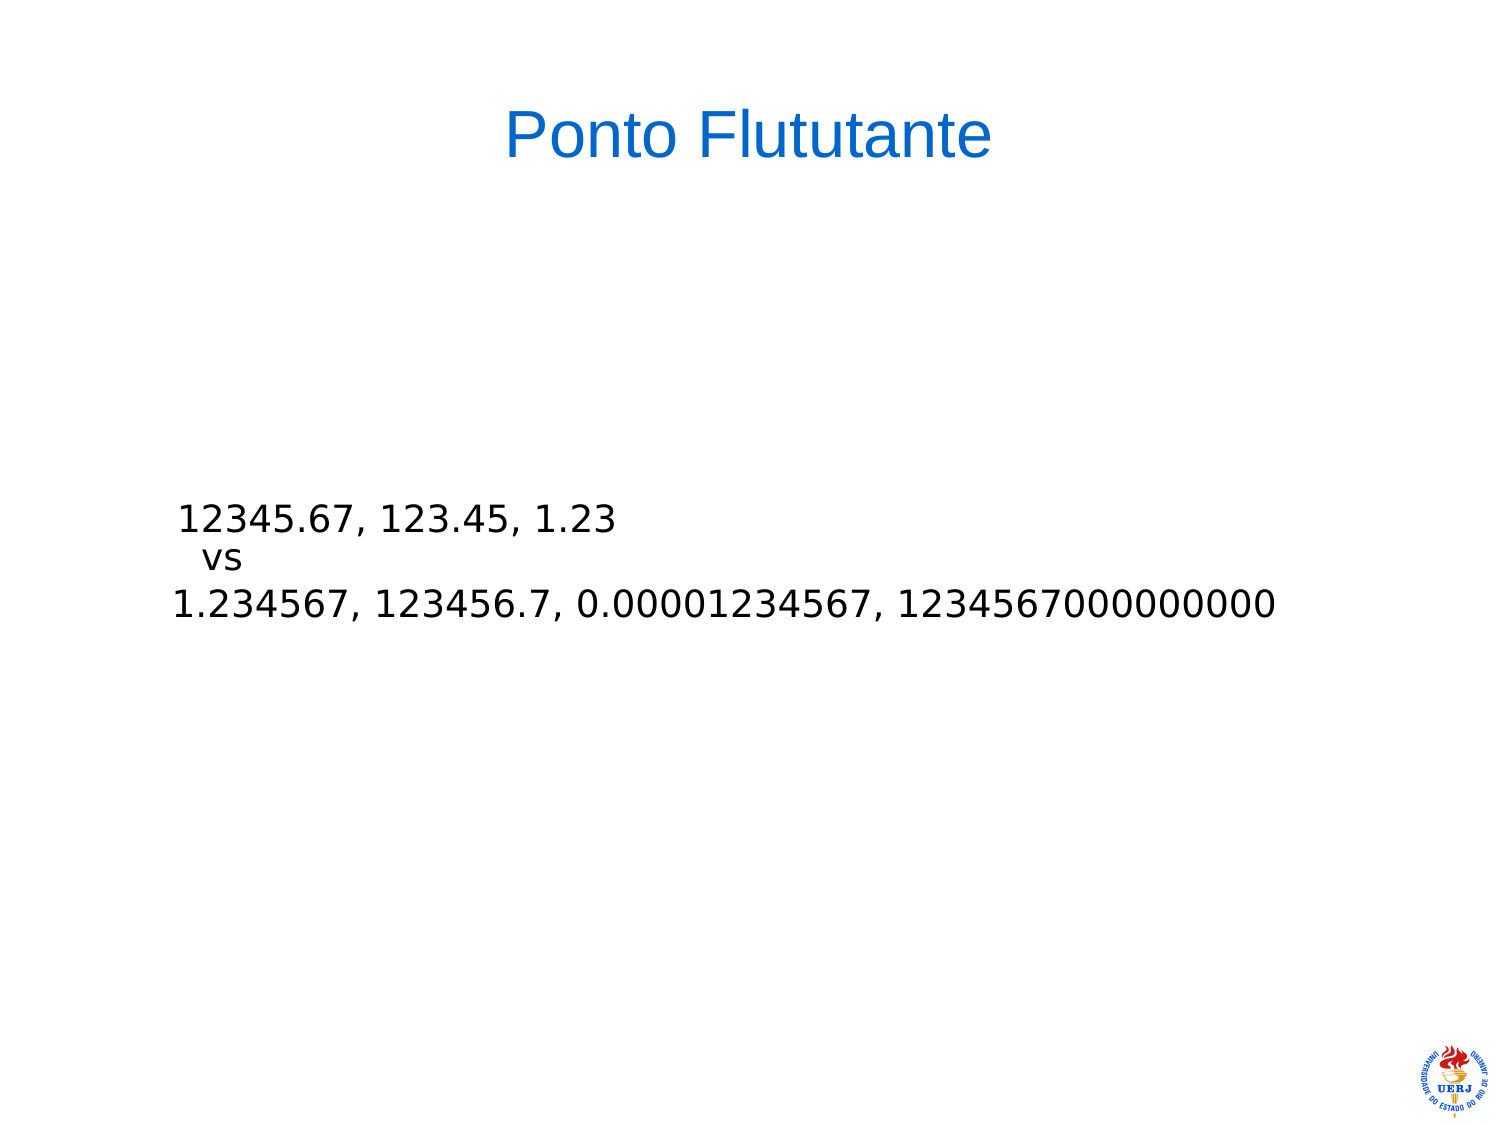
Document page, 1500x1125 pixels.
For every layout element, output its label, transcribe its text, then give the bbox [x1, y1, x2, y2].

title Ponto Flututante [75, 45, 1424, 232]
text_box 12345.67, 123.45, 1.23 vs [162, 494, 637, 579]
text_box 1.234567, 123456.7, 0.00001234567, 1234567000000000 [156, 579, 1430, 633]
picture [1421, 1045, 1488, 1118]
